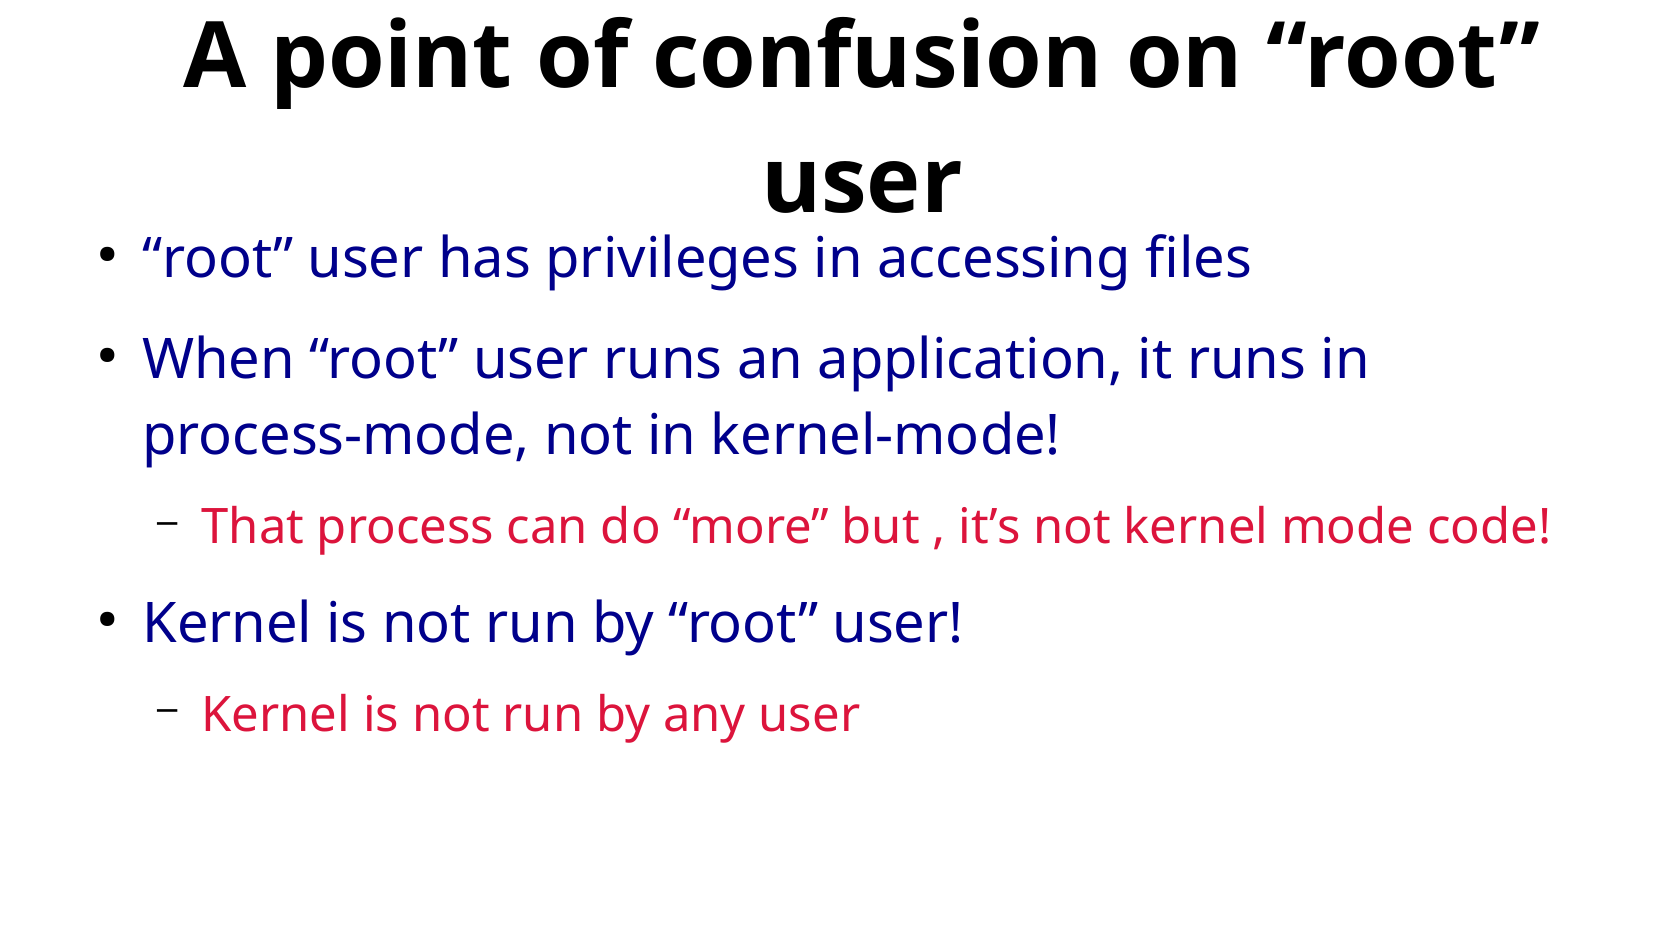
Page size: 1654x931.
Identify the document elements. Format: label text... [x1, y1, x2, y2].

list “root” user has privileges in accessing files When “root” user runs an application, it runs in process-mode, not in kernel-mode! That process can do “more” but , it’s not kernel mode code! Kernel is not run by “root” user! Kernel is not run by any user [82, 217, 1571, 758]
title A point of confusion on “root” user [82, 37, 1571, 193]
